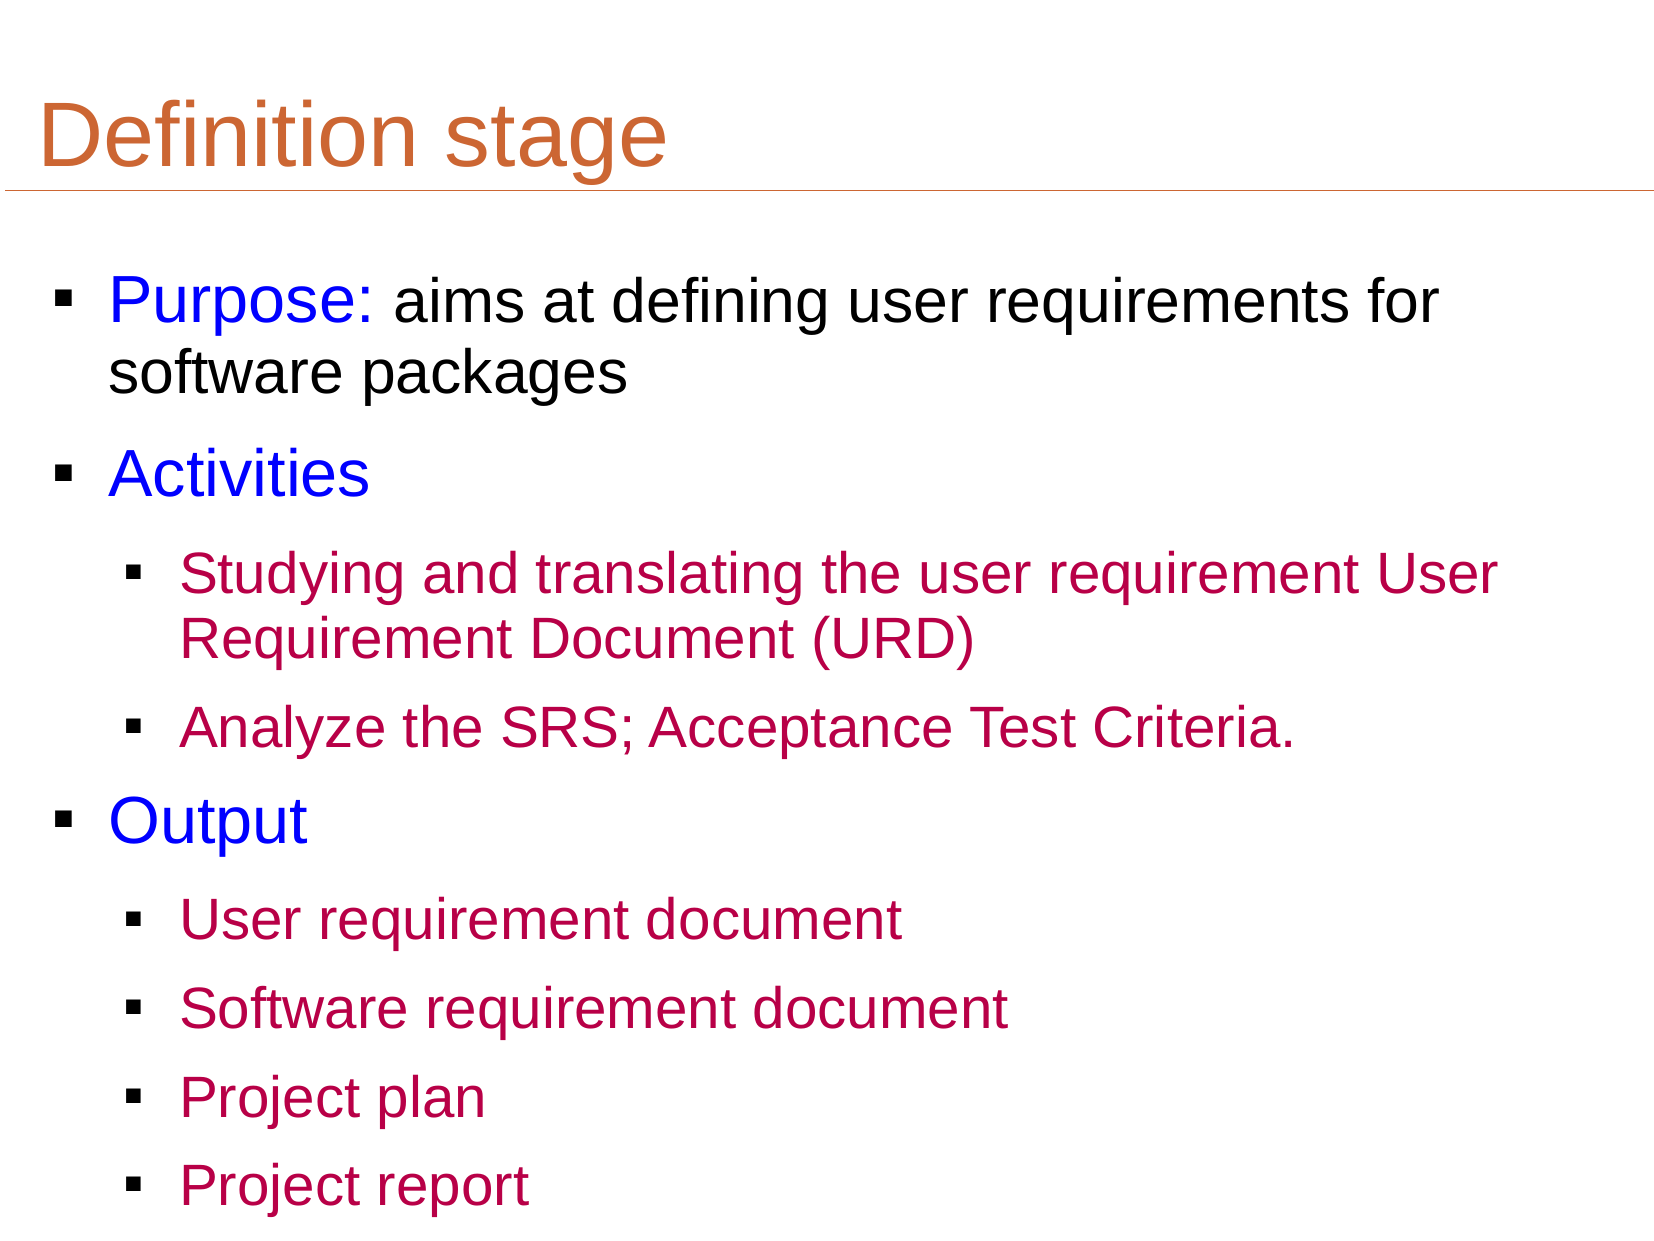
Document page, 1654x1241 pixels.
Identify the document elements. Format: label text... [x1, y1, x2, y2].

list Purpose: aims at defining user requirements for software packages Activities Studying and translating the user requirement User Requirement Document (URD) Analyze the SRS; Acceptance Test Criteria. Output User requirement document Software requirement document Project plan Project report [37, 262, 1651, 1217]
title Definition stage [37, 31, 1651, 239]
